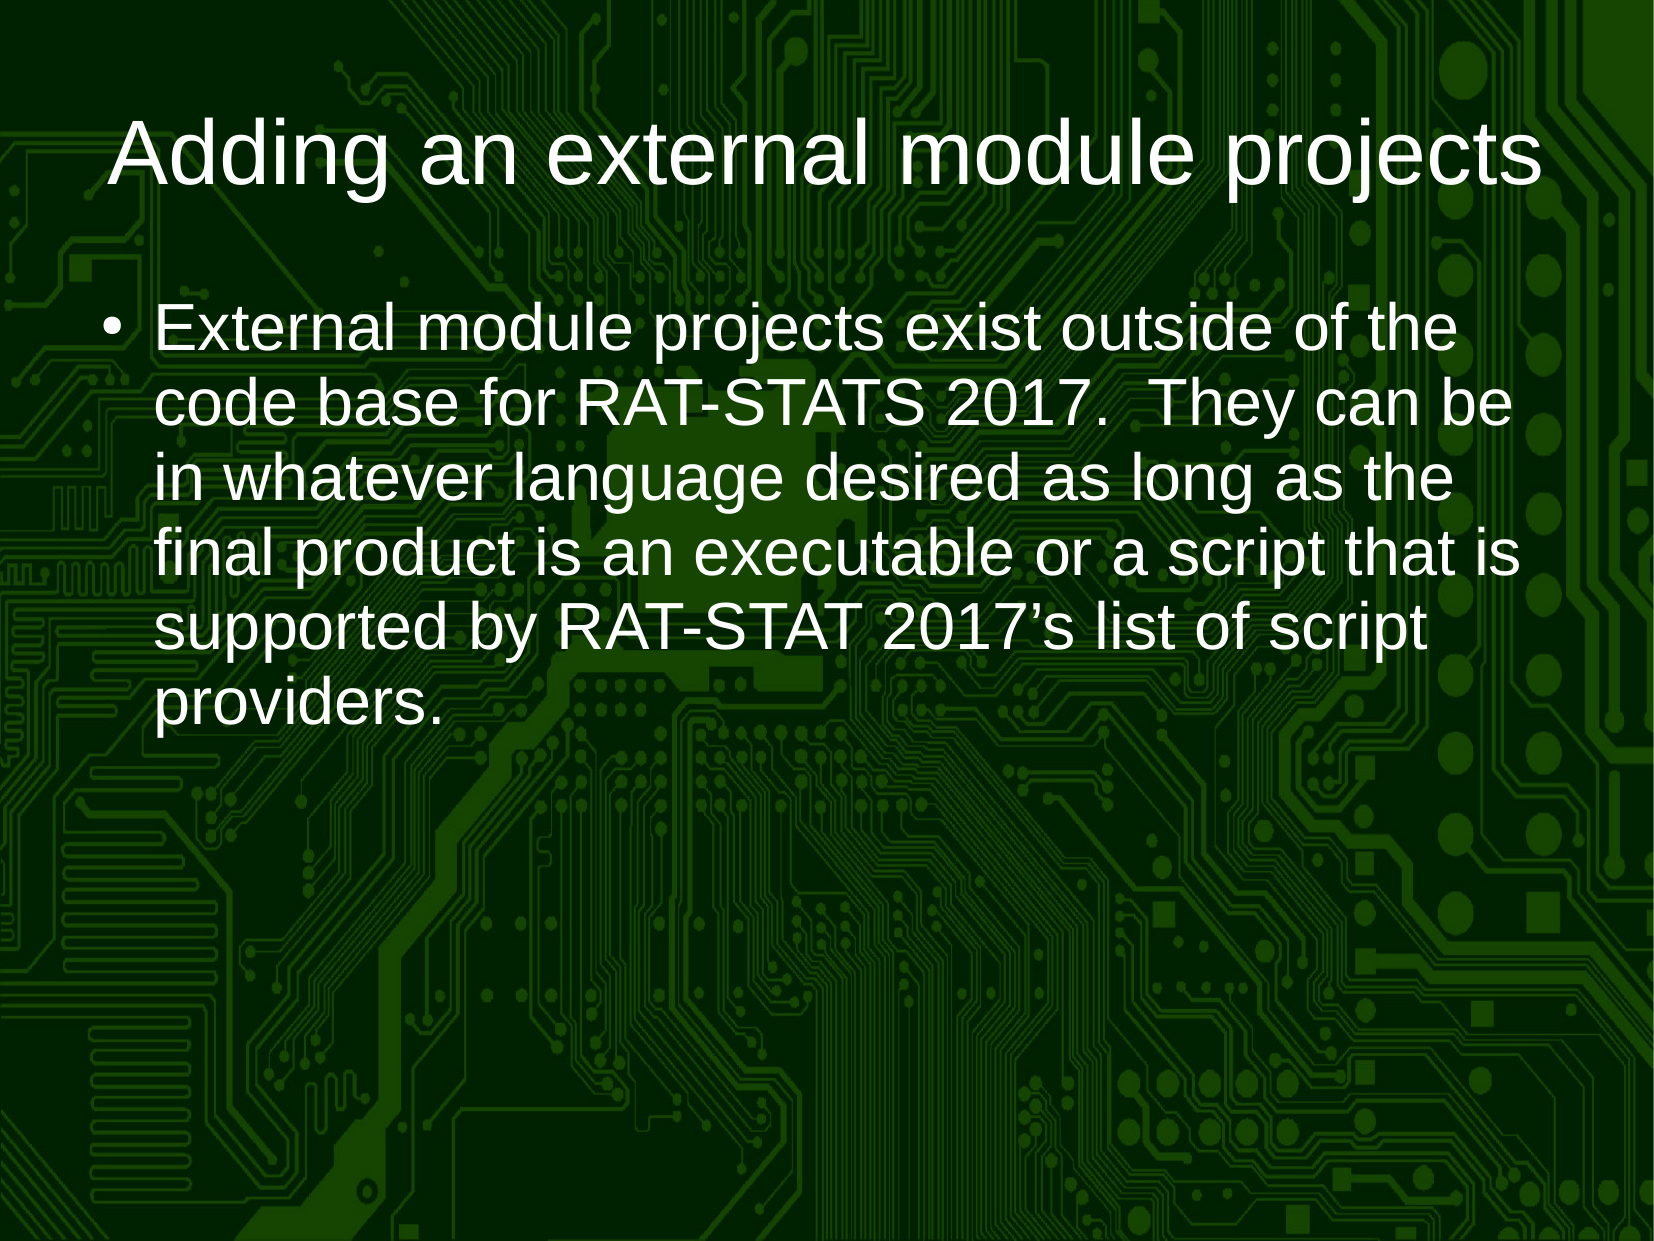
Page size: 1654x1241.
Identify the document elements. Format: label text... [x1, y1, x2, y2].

picture [0, 0, 1654, 1241]
title Adding an external module projects [82, 49, 1571, 257]
list External module projects exist outside of the code base for RAT-STATS 2017. They can be in whatever language desired as long as the final product is an executable or a script that is supported by RAT-STAT 2017’s list of script providers. [82, 290, 1571, 931]
